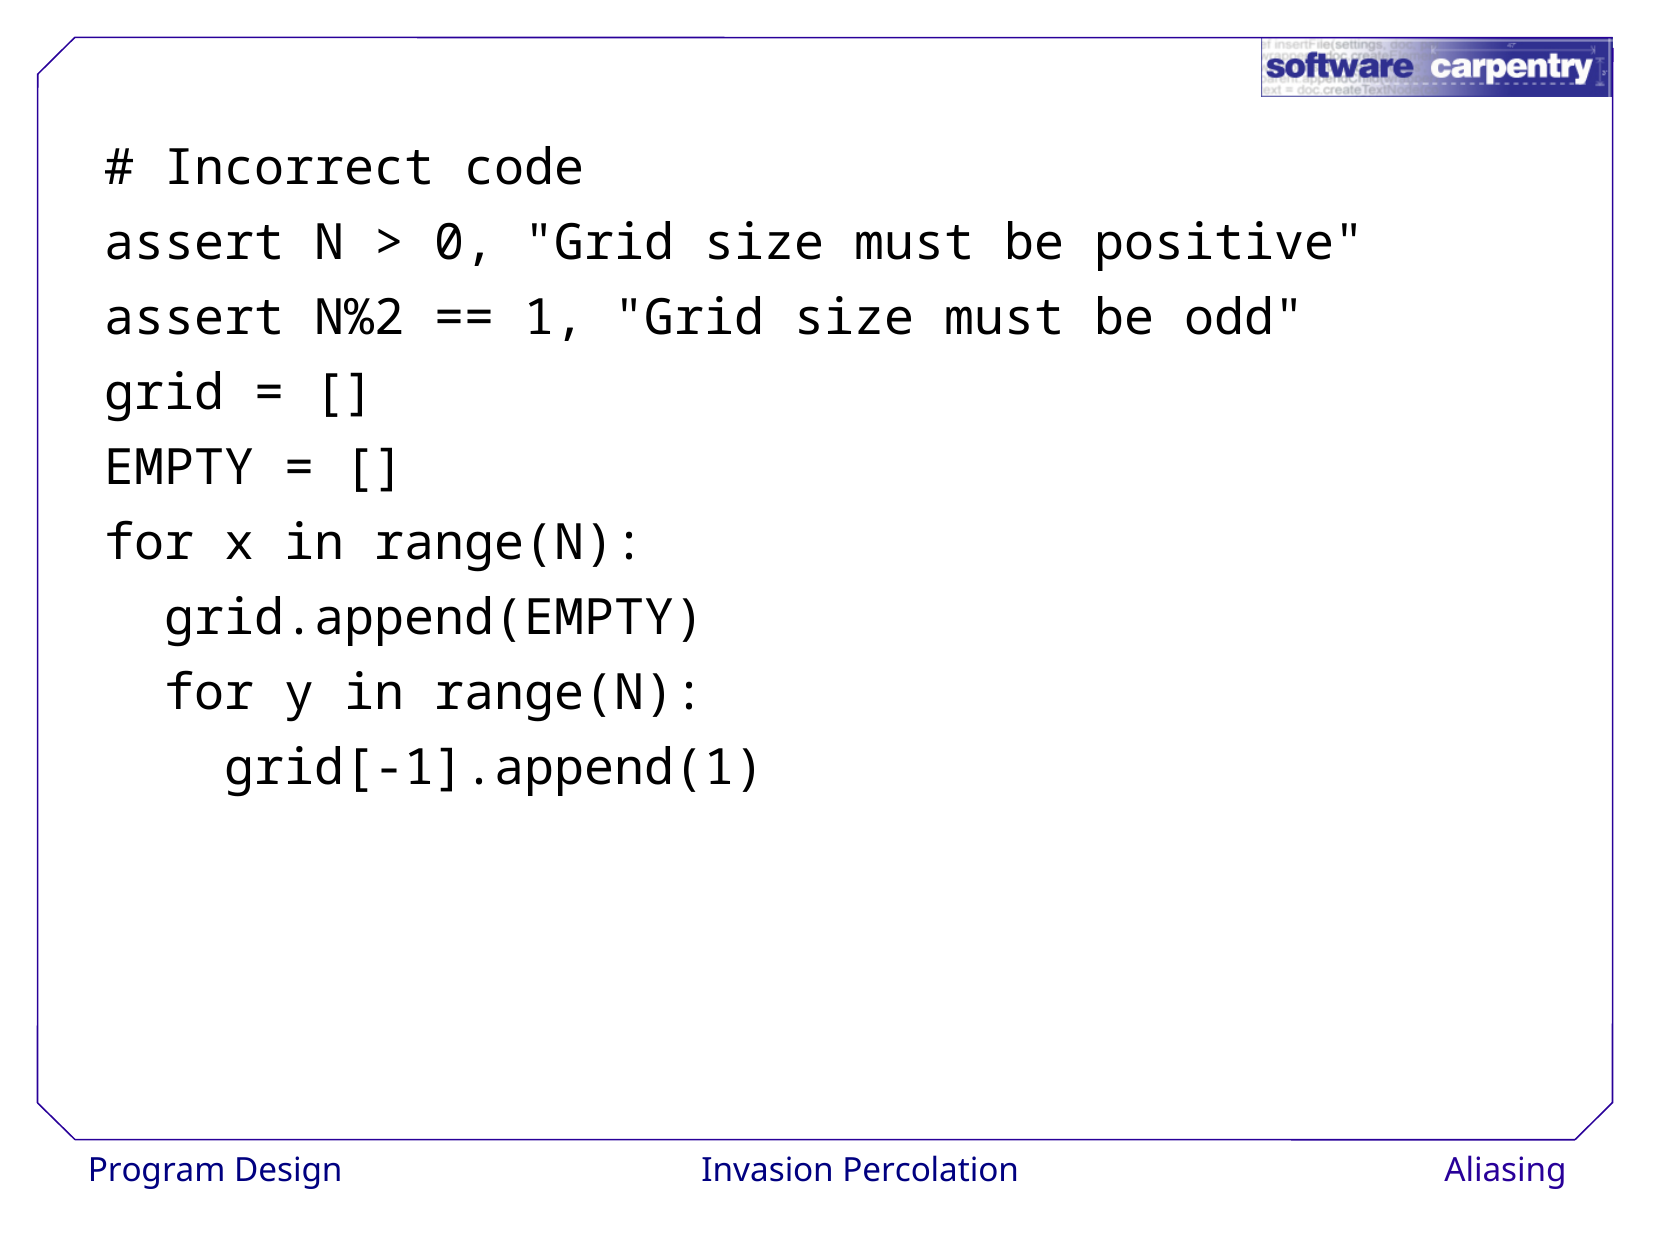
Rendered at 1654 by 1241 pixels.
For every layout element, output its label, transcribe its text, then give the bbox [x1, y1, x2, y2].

picture [1261, 39, 1613, 97]
text_box # Incorrect code assert N > 0, "Grid size must be positive" assert N%2 == 1, "Grid size must be odd" grid = [] EMPTY = [] for x in range(N): grid.append(EMPTY) for y in range(N): grid[-1].append(1) [89, 112, 1508, 1055]
